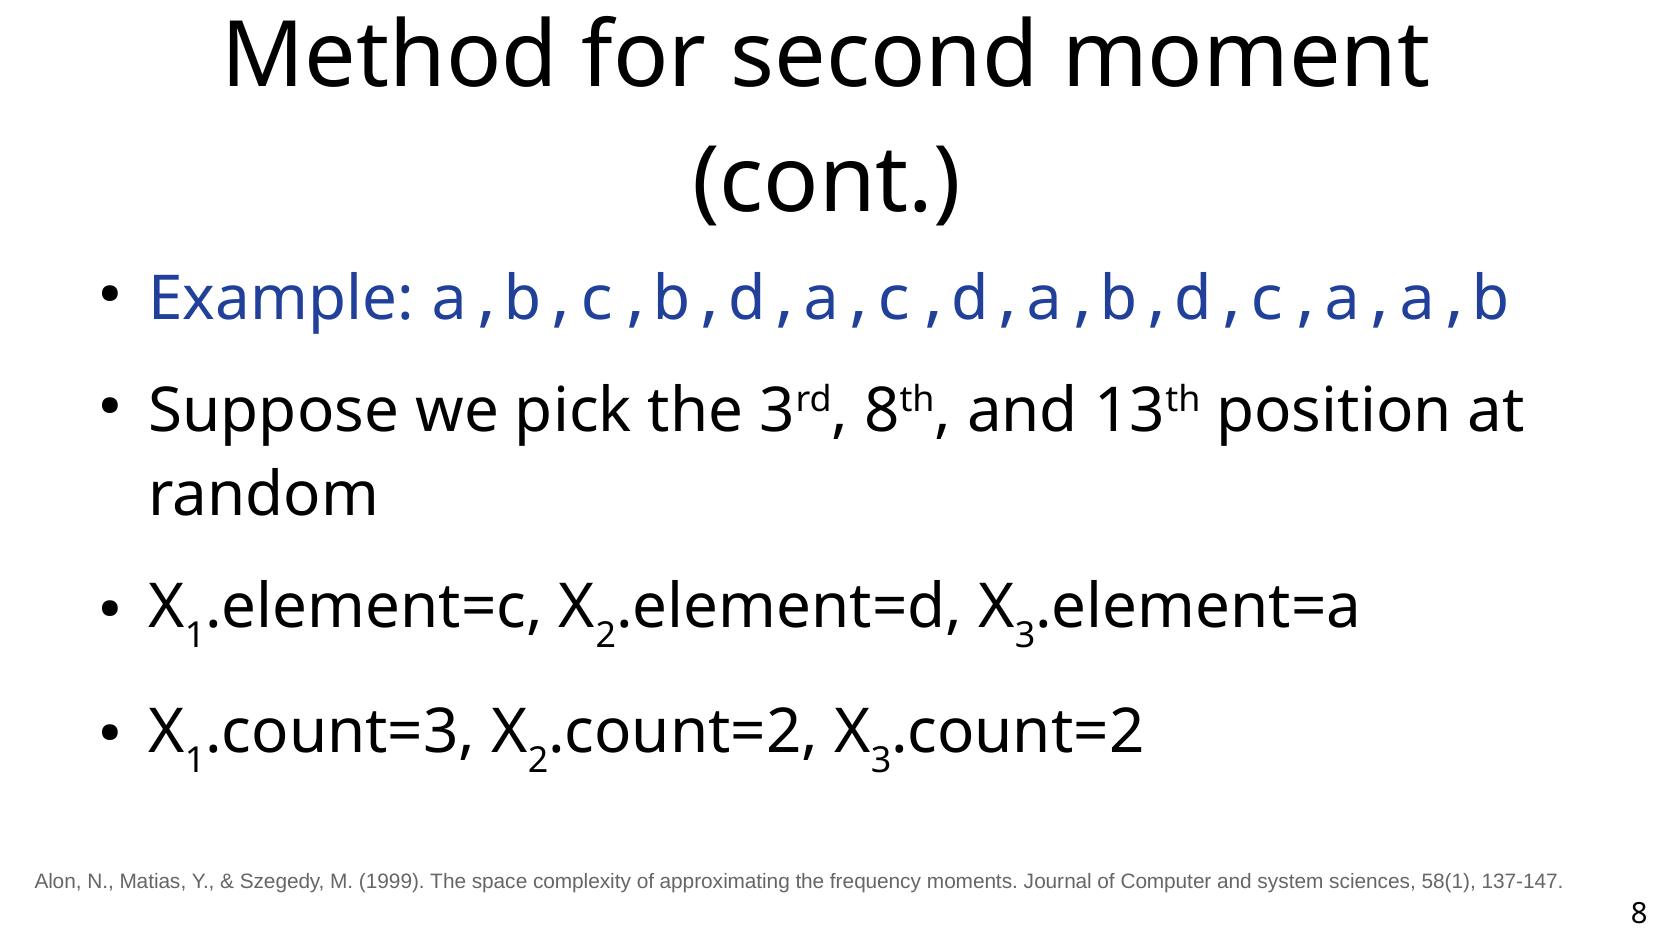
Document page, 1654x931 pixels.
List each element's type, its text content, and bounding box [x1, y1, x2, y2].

text_box Alon, N., Matias, Y., & Szegedy, M. (1999). The space complexity of approximating the frequency moments. Journal of Computer and system sciences, 58(1), 137-147. [19, 862, 1579, 901]
title Method for second moment (cont.) [82, 1, 1571, 226]
list Example: a,b,c,b,d,a,c,d,a,b,d,c,a,a,b Suppose we pick the 3rd, 8th, and 13th position at random X1.element=c, X2.element=d, X3.element=a X1.count=3, X2.count=2, X3.count=2 [82, 253, 1571, 793]
